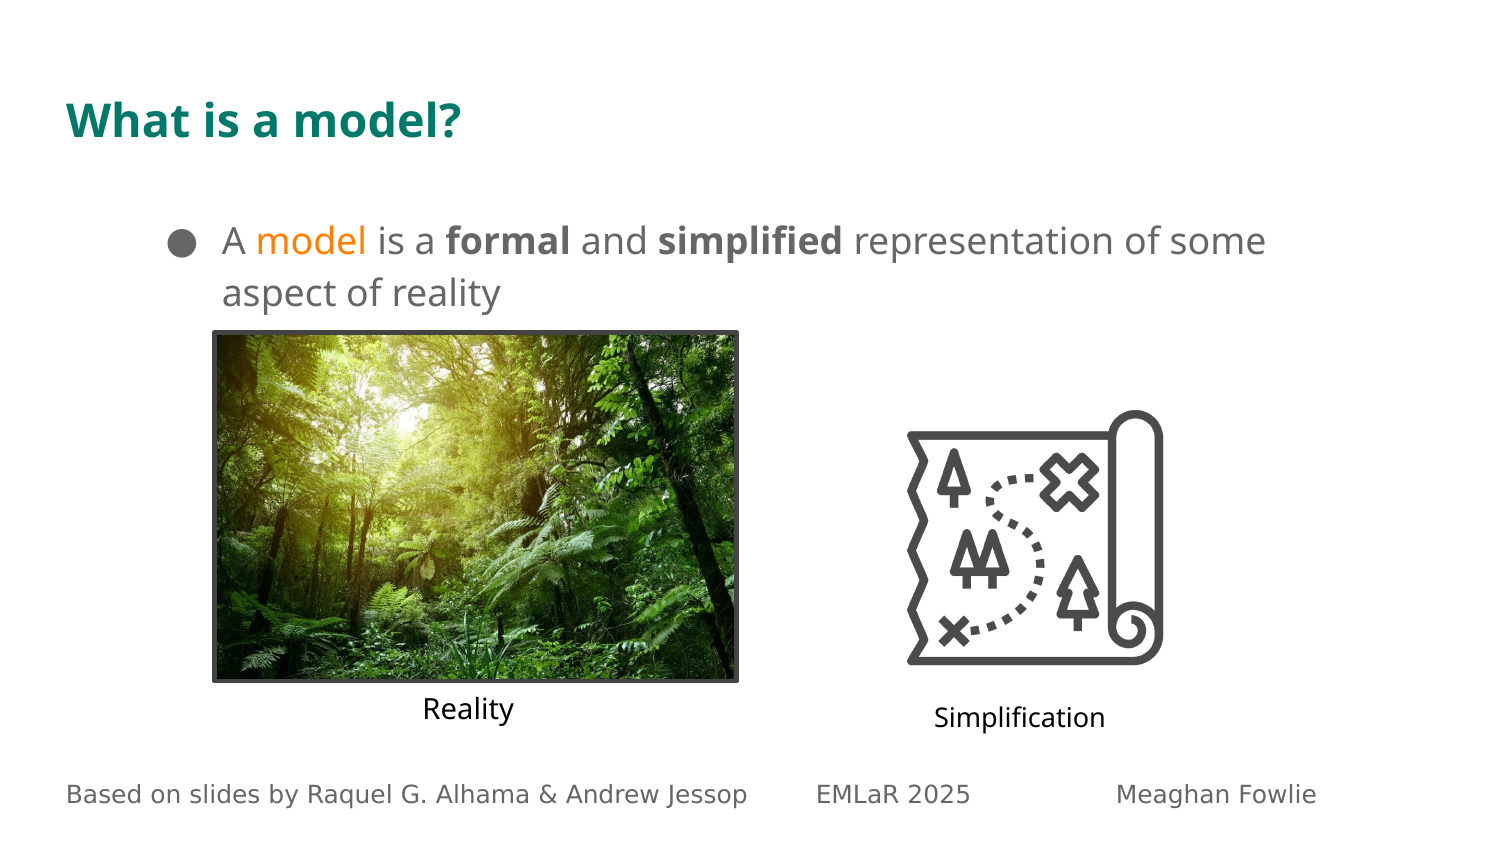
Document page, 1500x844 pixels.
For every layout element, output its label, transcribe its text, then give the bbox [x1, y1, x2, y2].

text_box Simplification [919, 688, 1138, 715]
picture [885, 388, 1185, 687]
title What is a model? [51, 72, 1449, 167]
picture [216, 335, 735, 679]
text_box Reality [407, 683, 544, 706]
list A model is a formal and simplified representation of some aspect of reality [131, 195, 1348, 336]
